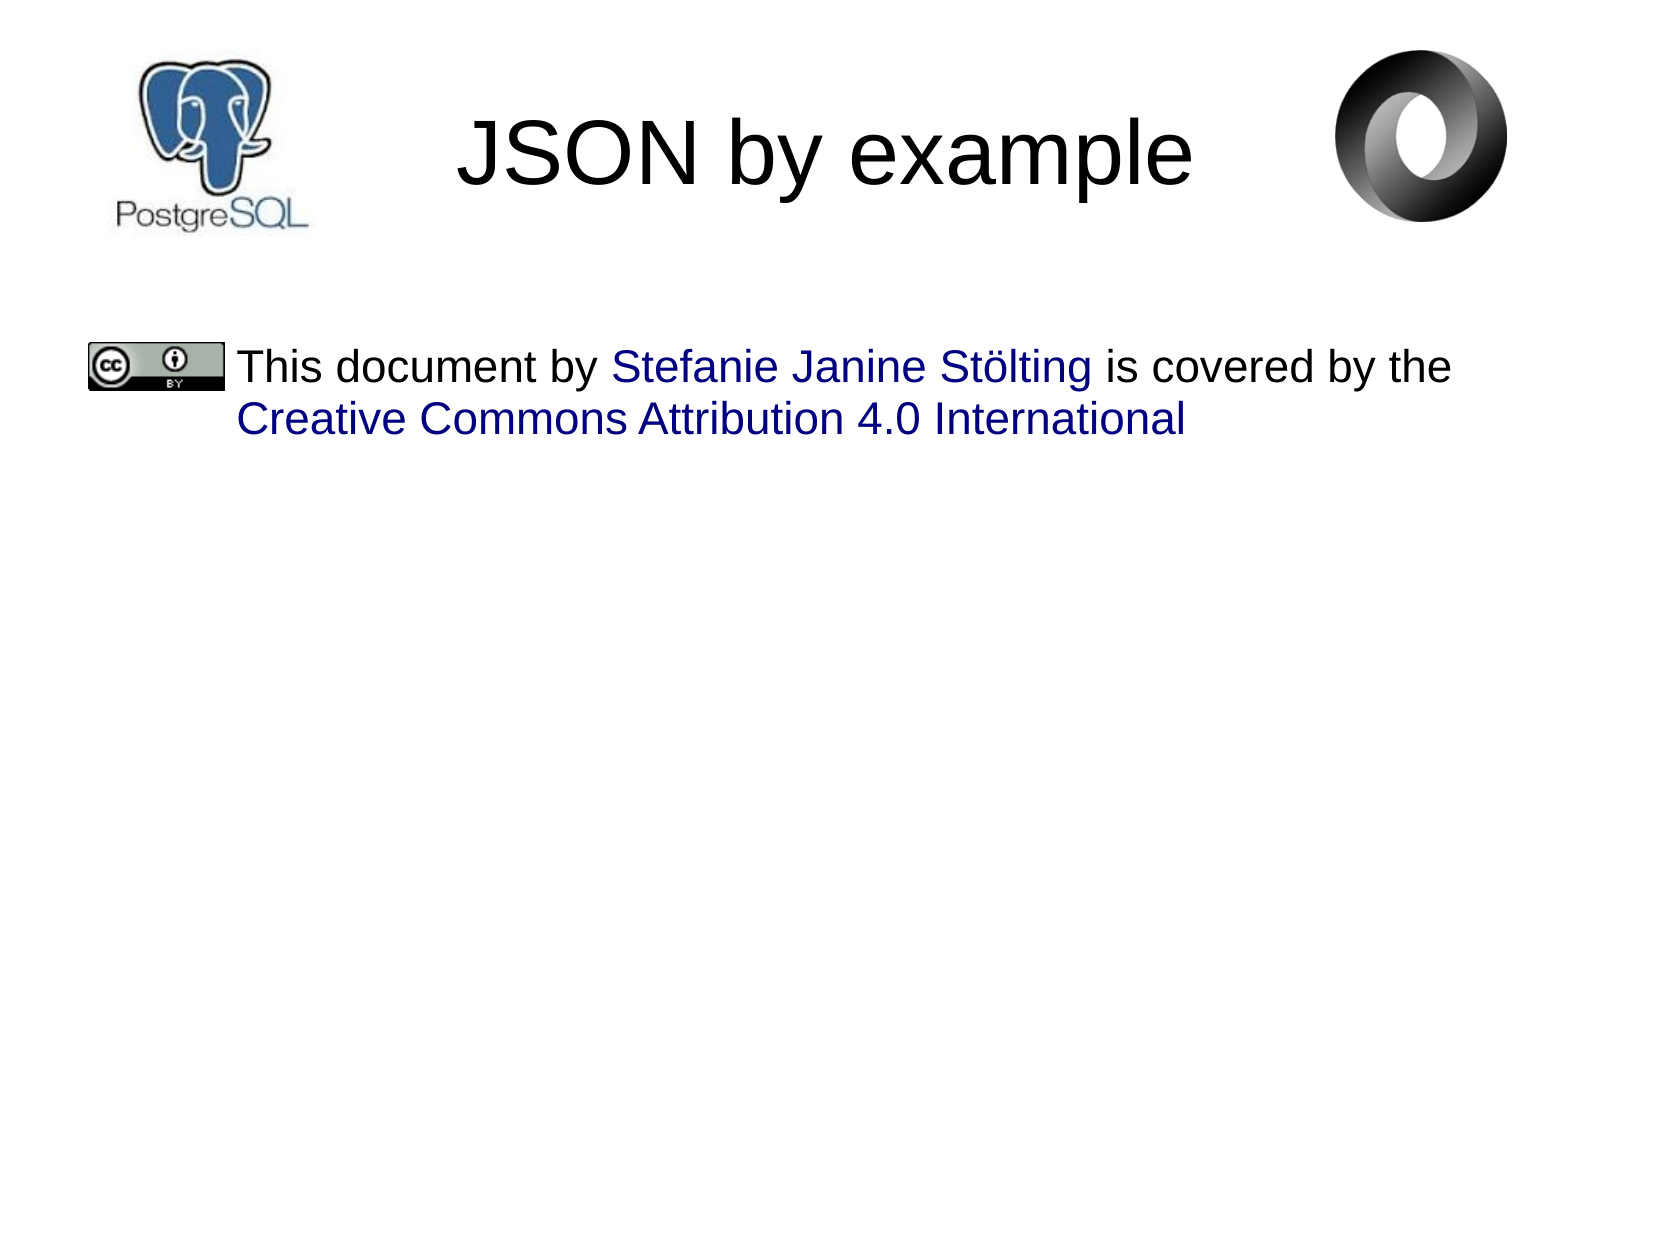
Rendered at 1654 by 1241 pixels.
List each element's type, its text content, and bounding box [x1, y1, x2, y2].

title JSON by example [82, 49, 1571, 257]
list This document by Stefanie Janine Stölting is covered by theCreative Commons Attribution 4.0 International [165, 290, 1583, 1010]
picture [88, 342, 225, 391]
picture [58, 50, 356, 236]
picture [1335, 50, 1507, 222]
